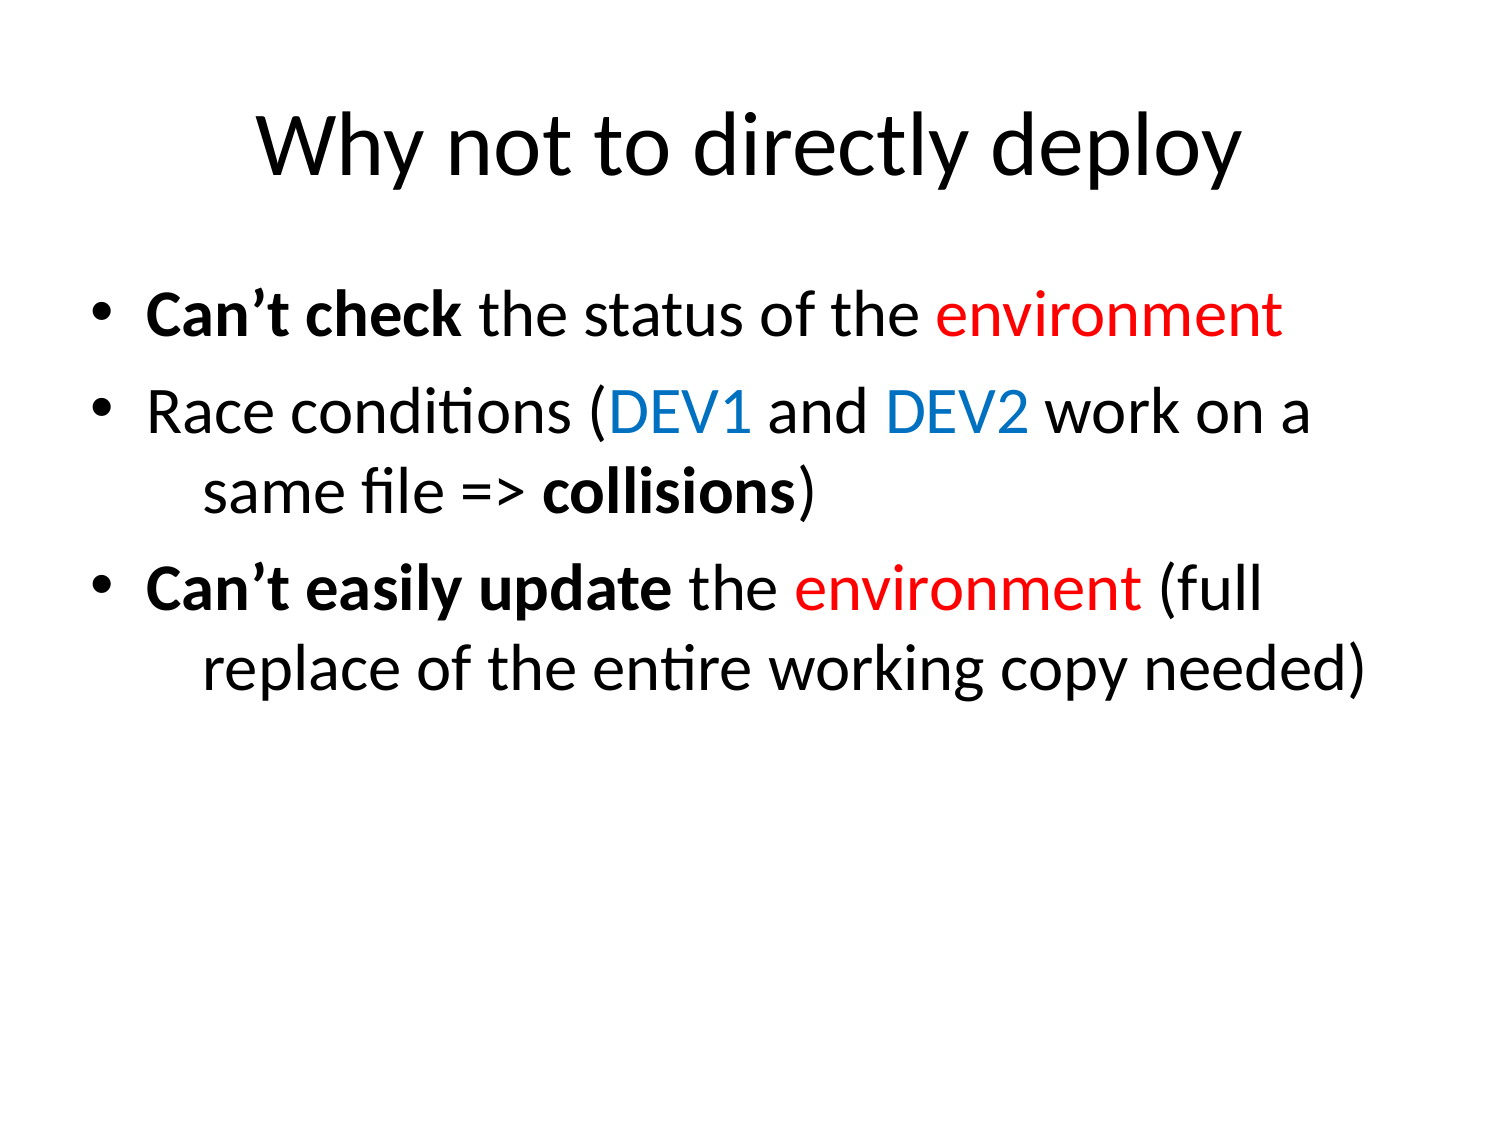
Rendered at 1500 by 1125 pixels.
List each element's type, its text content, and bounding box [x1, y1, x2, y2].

list Can’t check the status of the environment Race conditions (DEV1 and DEV2 work on a same file => collisions) Can’t easily update the environment (full replace of the entire working copy needed) [75, 262, 1426, 1005]
title Why not to directly deploy [75, 45, 1426, 233]
